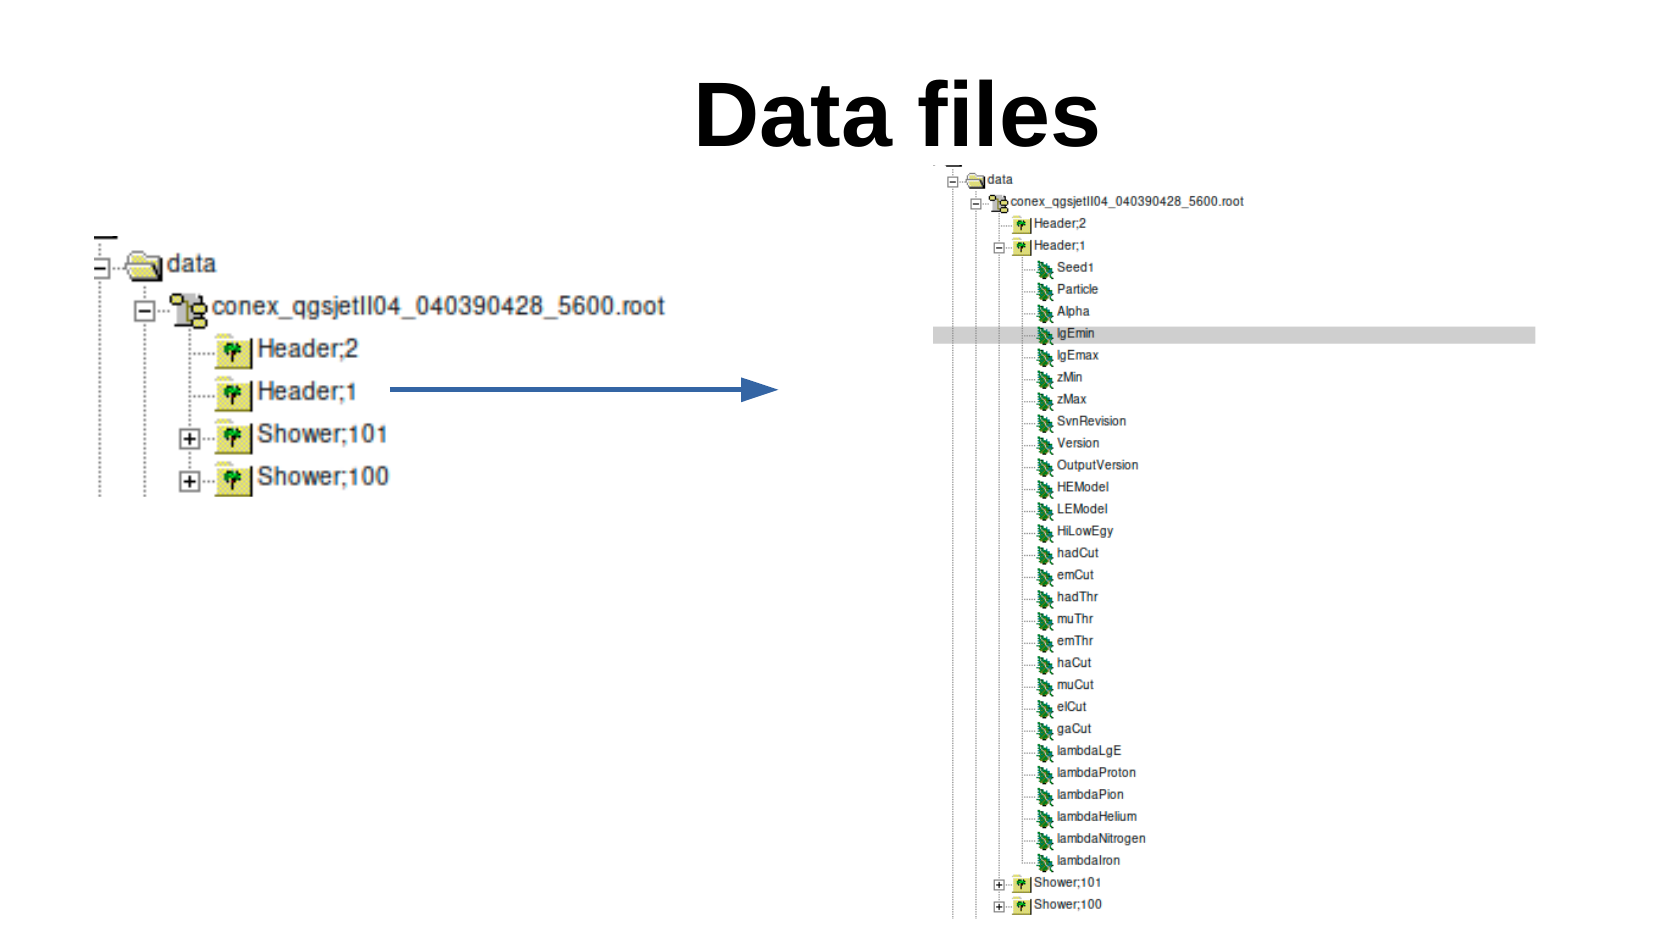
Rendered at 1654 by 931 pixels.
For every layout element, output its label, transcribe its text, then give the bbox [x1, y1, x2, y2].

title Data files [82, 37, 1571, 193]
picture [94, 165, 1536, 919]
